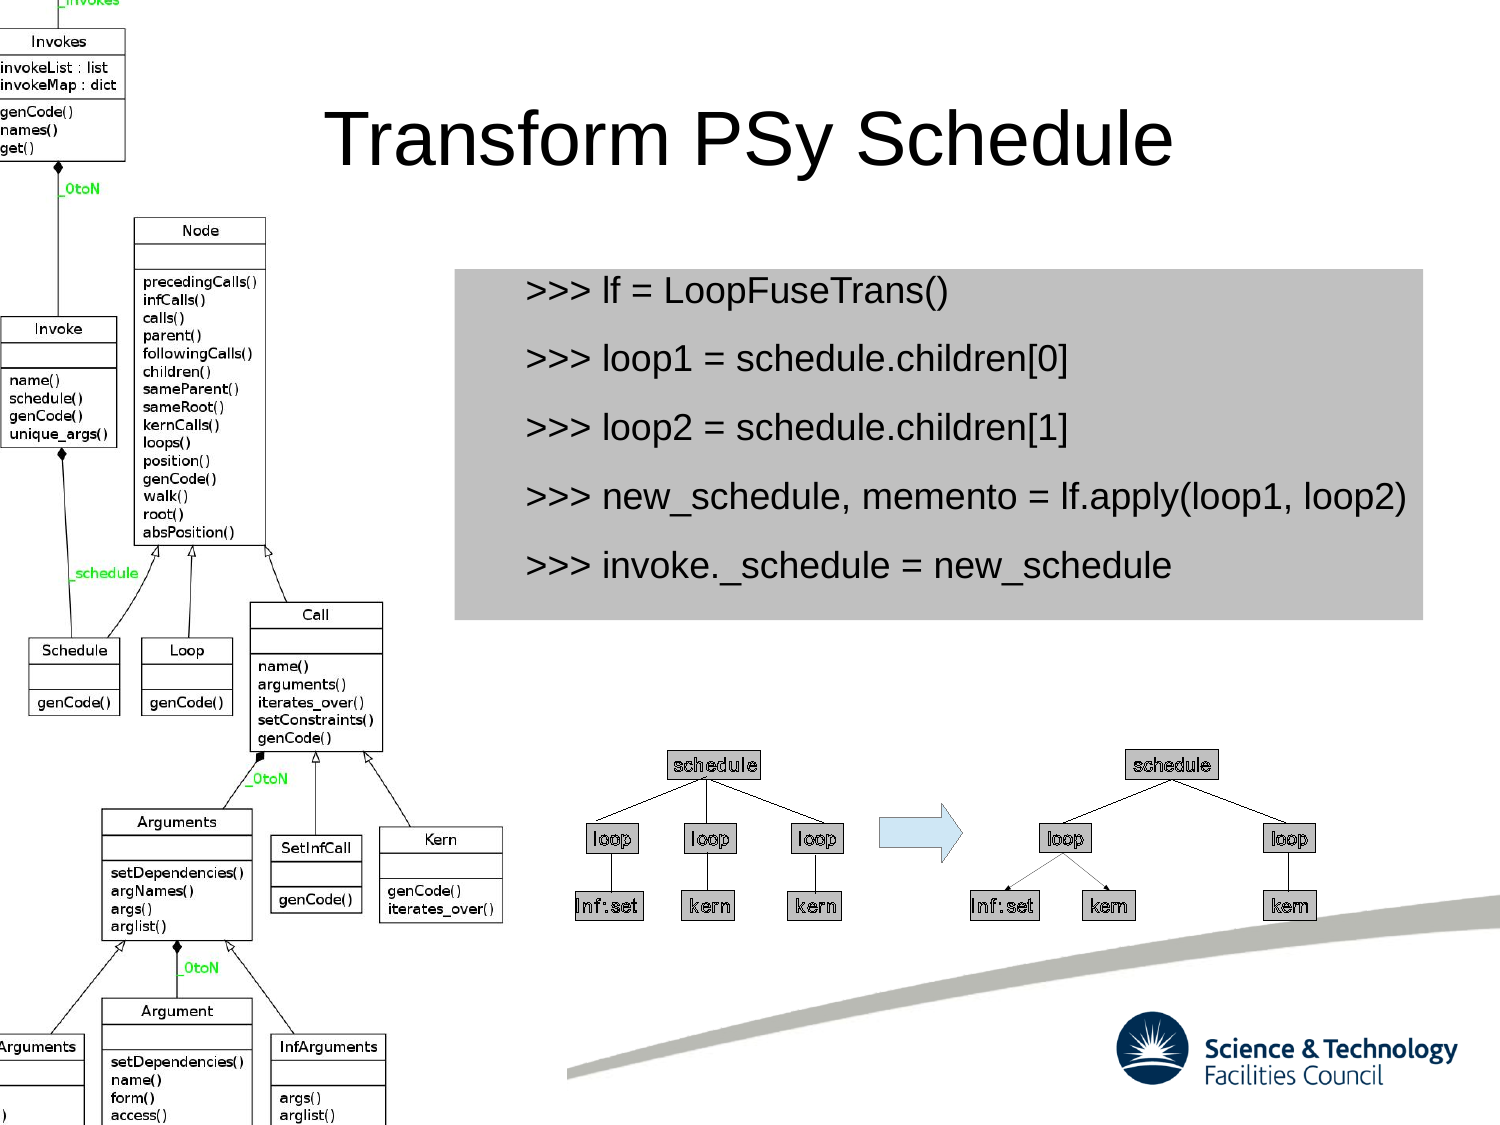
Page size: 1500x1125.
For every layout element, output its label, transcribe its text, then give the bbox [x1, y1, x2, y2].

text_box [1082, 891, 1135, 920]
text_box [596, 750, 843, 920]
text_box [586, 824, 638, 853]
list >>> lf = LoopFuseTrans() >>> loop1 = schedule.children[0] >>> loop2 = schedule.children[1] >>> new_schedule, memento = lf.apply(loop1, loop2) >>> invoke._schedule = new_schedule [454, 269, 1424, 621]
picture [0, 0, 1500, 1125]
text_box [879, 803, 963, 863]
text_box [575, 854, 644, 921]
text_box [1040, 750, 1317, 920]
text_box [971, 891, 1039, 920]
text_box [788, 855, 841, 921]
title Transform PSy Schedule [75, 44, 1425, 233]
